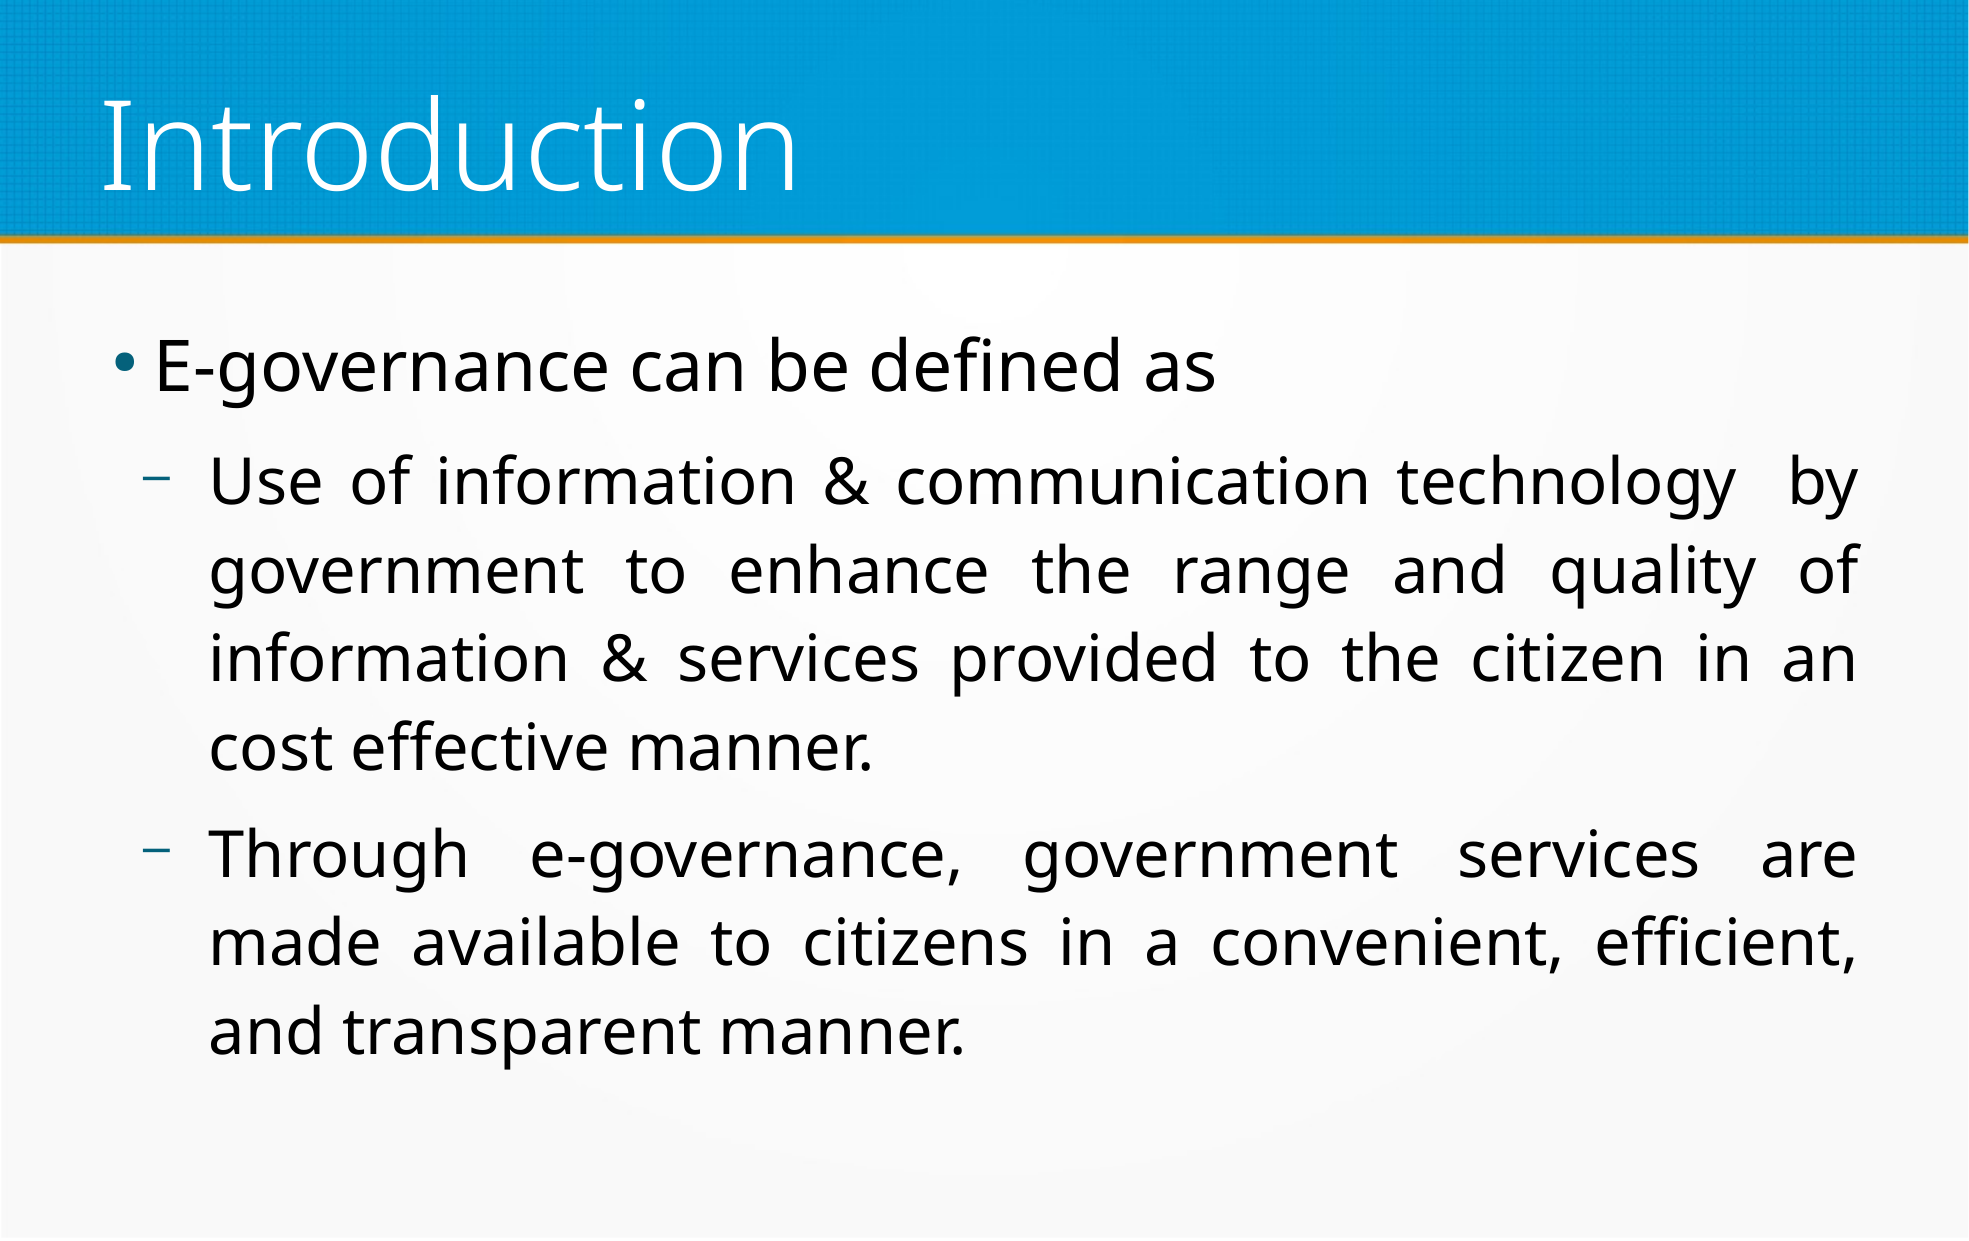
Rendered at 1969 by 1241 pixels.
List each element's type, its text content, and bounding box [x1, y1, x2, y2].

picture [0, 233, 1969, 1241]
title Introduction [98, 19, 1870, 227]
list E-governance can be defined as Use of information & communication technology by government to enhance the range and quality of information & services provided to the citizen in an cost effective manner. Through e-governance, government services are made available to citizens in a convenient, efficient, and transparent manner. [98, 315, 1861, 1081]
